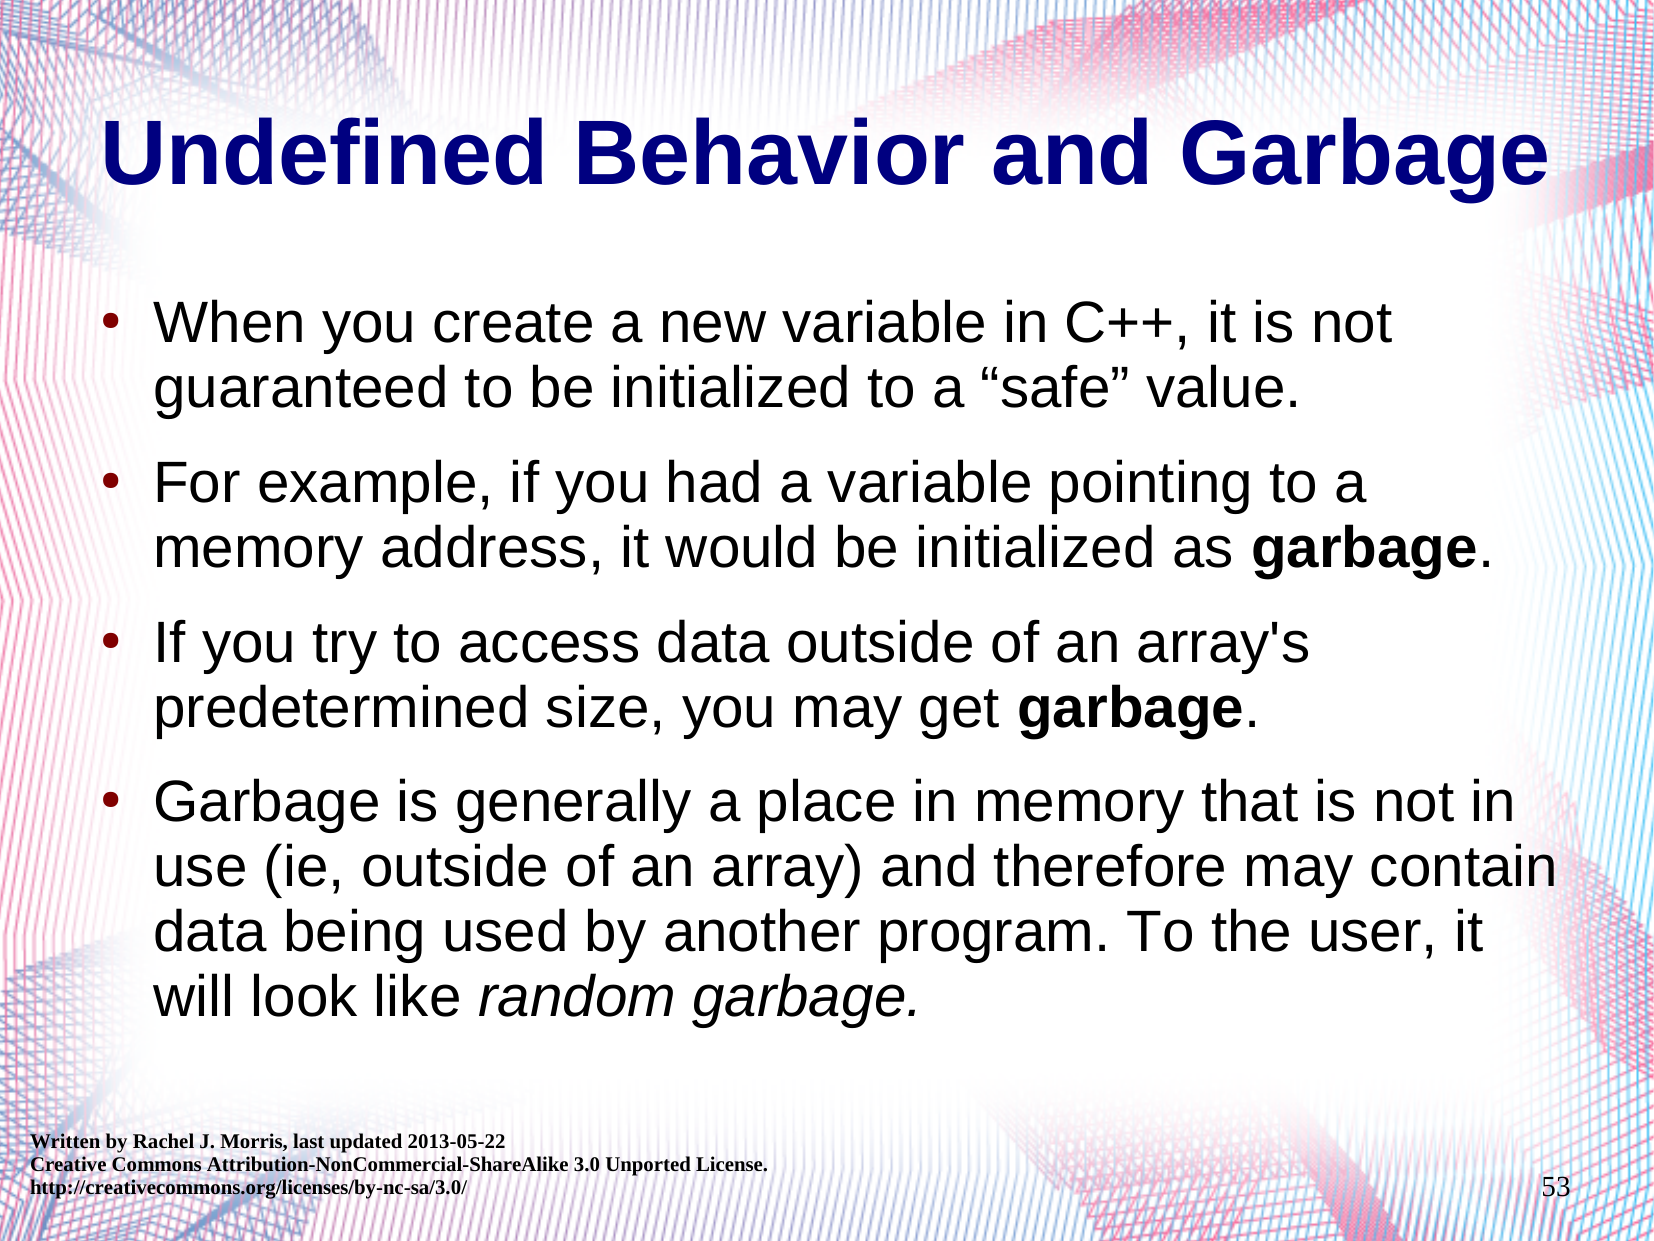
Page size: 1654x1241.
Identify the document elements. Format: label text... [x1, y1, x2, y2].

list When you create a new variable in C++, it is not guaranteed to be initialized to a “safe” value. For example, if you had a variable pointing to a memory address, it would be initialized as garbage. If you try to access data outside of an array's predetermined size, you may get garbage. Garbage is generally a place in memory that is not in use (ie, outside of an array) and therefore may contain data being used by another program. To the user, it will look like random garbage. [82, 290, 1571, 1030]
title Undefined Behavior and Garbage [82, 49, 1571, 257]
picture [0, 0, 1654, 1241]
